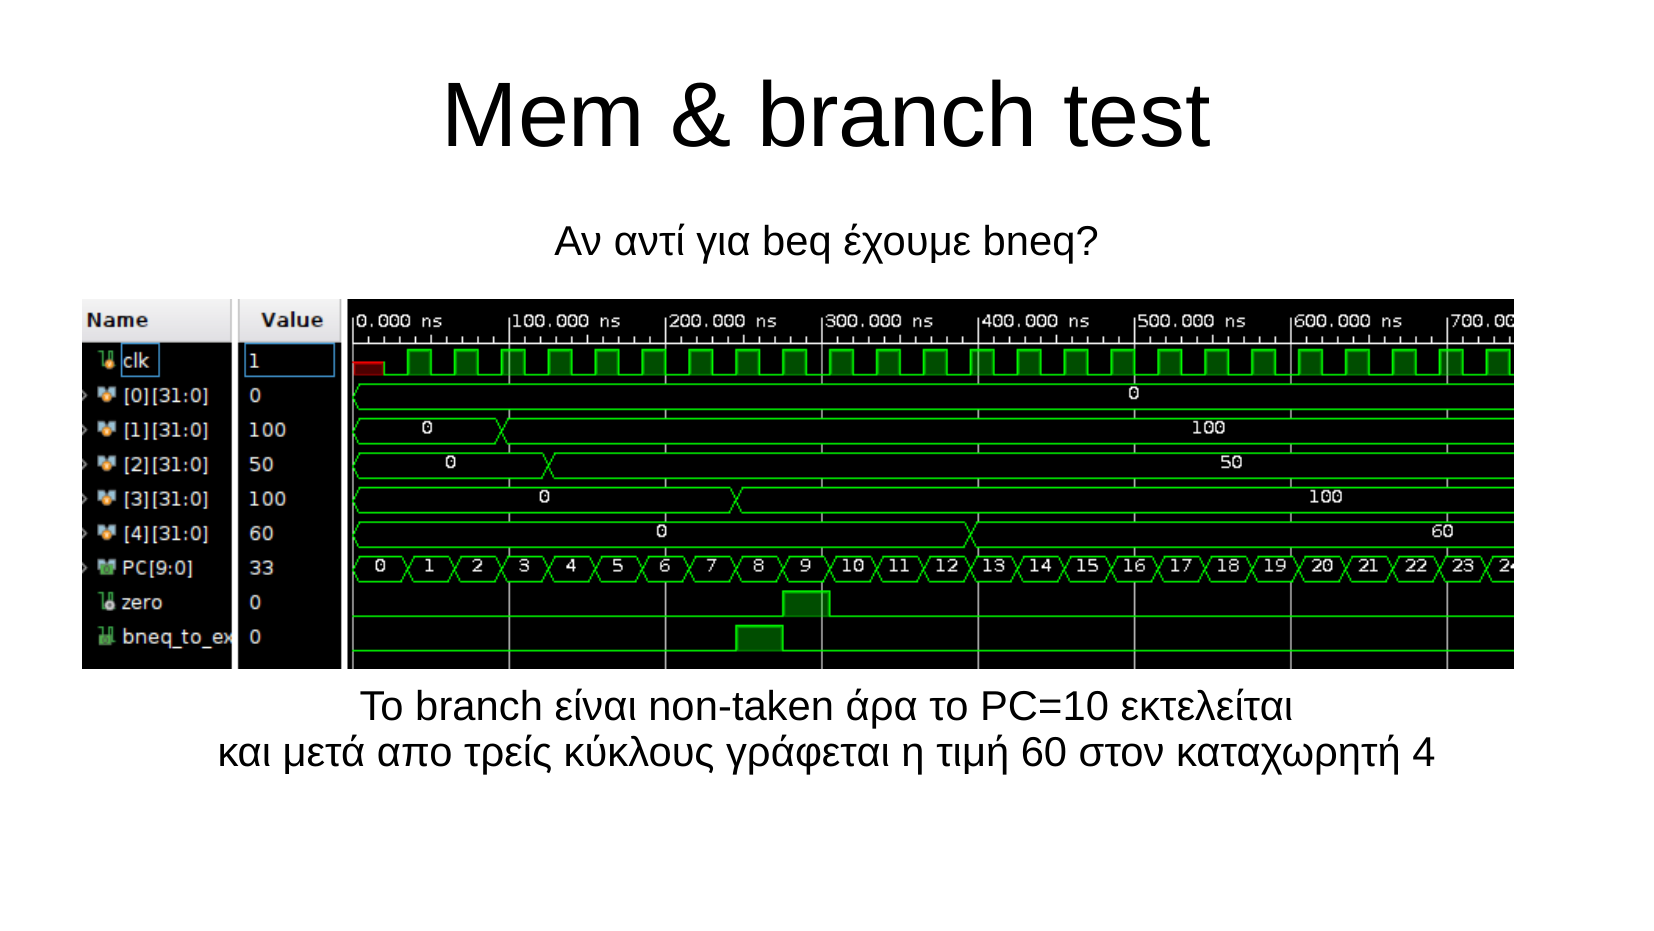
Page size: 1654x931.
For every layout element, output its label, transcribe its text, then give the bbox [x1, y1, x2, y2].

title Mem & branch test [82, 37, 1571, 193]
text_box Αν αντί για beq έχουμε bneq? Το branch είναι non-taken άρα το PC=10 εκτελείται και μετά απο τρείς κύκλους γράφεται η τιμή 60 στον καταχωρητή 4 [82, 217, 1571, 901]
picture [82, 299, 1514, 669]
